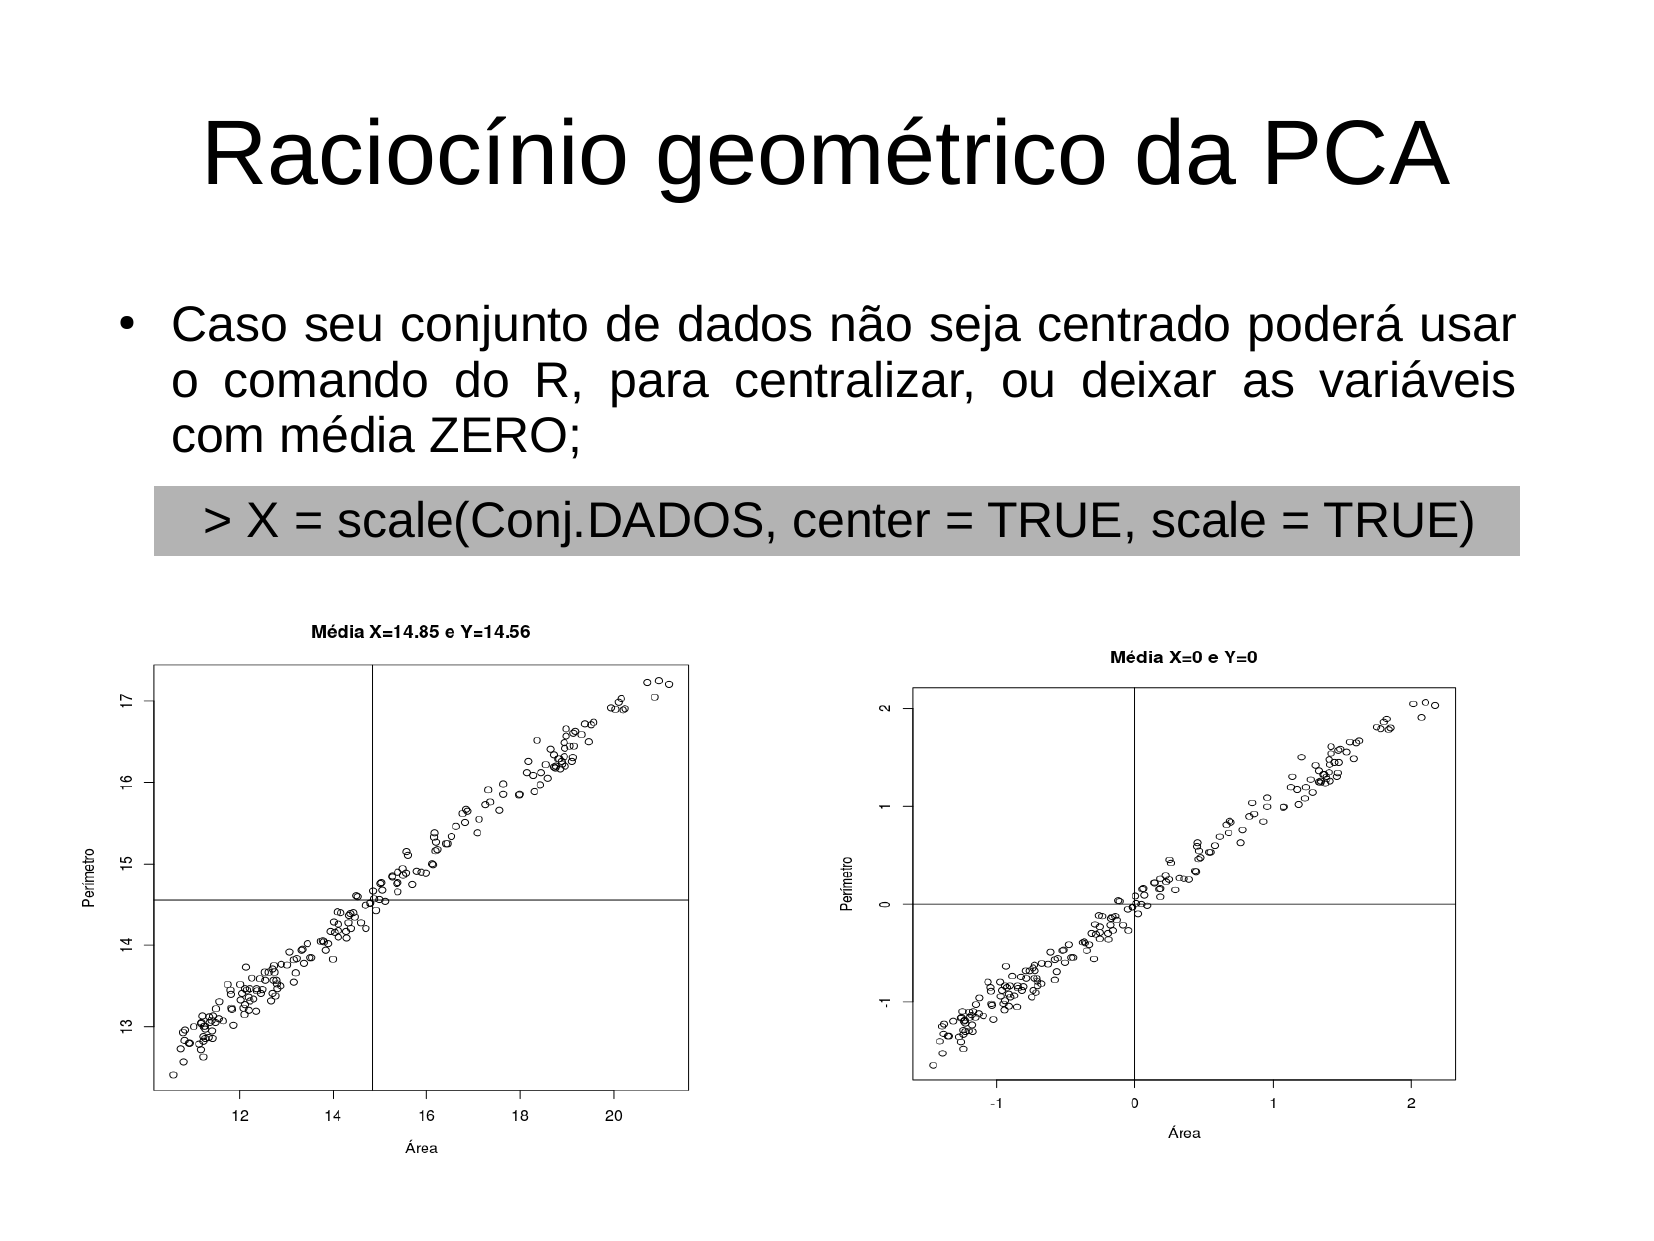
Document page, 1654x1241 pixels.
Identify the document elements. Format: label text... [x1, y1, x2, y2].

title Raciocínio geométrico da PCA [82, 49, 1571, 257]
list Caso seu conjunto de dados não seja centrado poderá usar o comando do R, para centralizar, ou deixar as variáveis com média ZERO; [100, 296, 1518, 1016]
picture [82, 597, 709, 1158]
picture [838, 626, 1477, 1146]
table_header > X = scale(Conj.DADOS, center = TRUE, scale = TRUE) [154, 486, 1520, 556]
